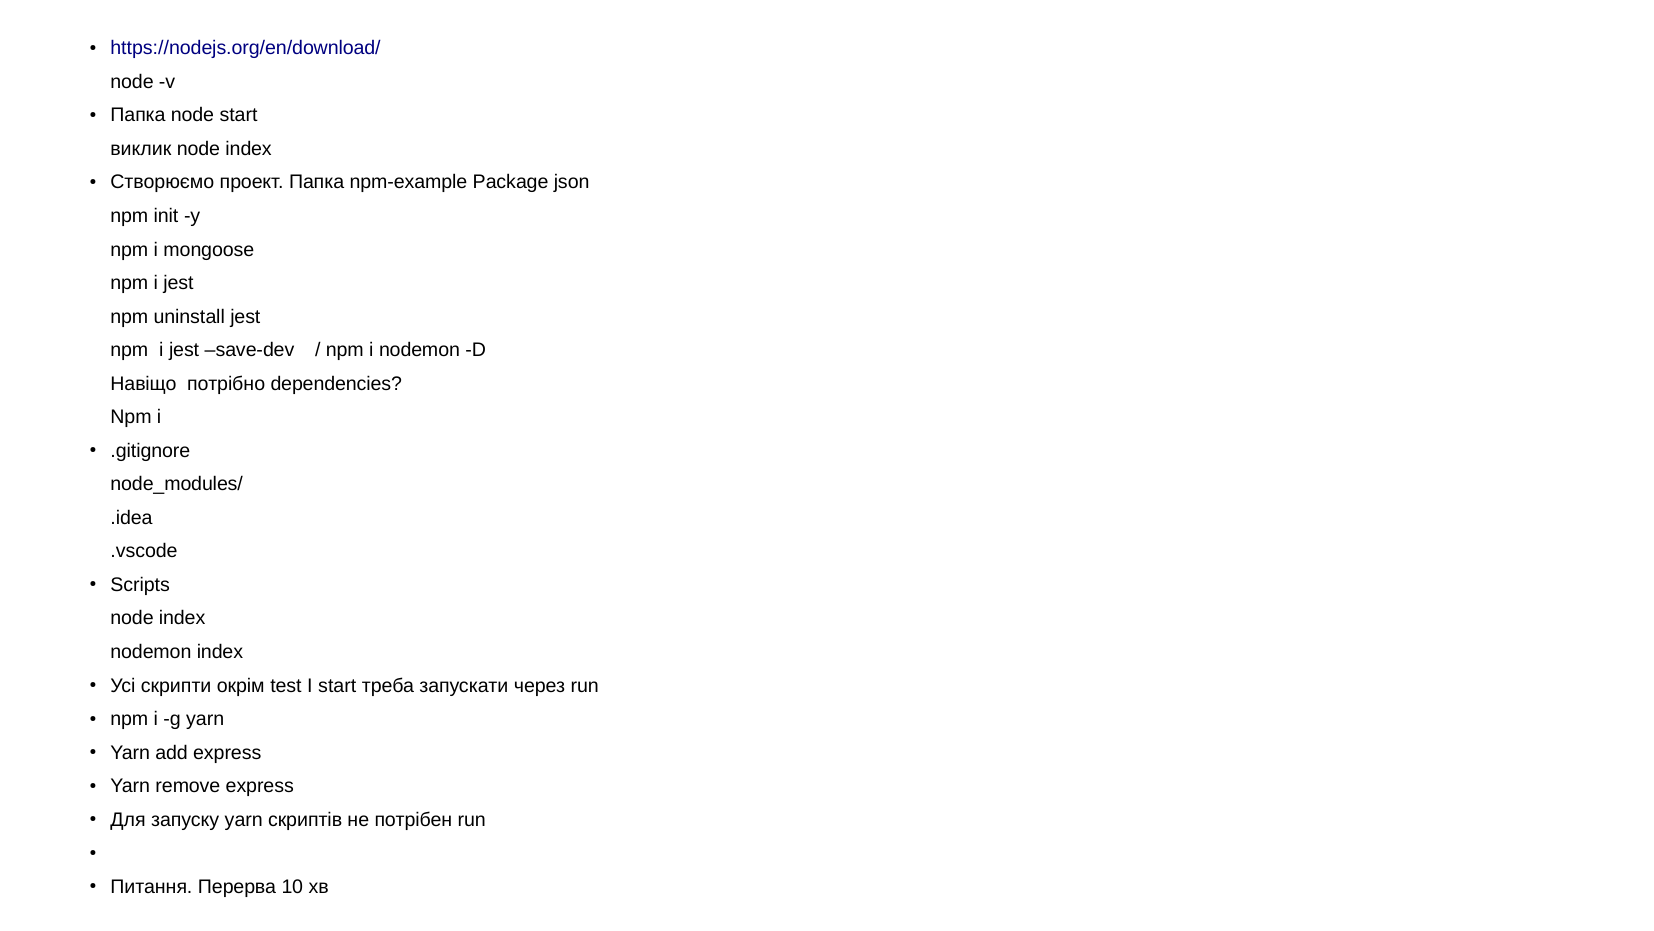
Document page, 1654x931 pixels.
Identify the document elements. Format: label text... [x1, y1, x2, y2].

list https://nodejs.org/en/download/ node -v Папка node start виклик node index Створюємо проект. Папка npm-example Package json npm init -y npm i mongoose npm i jest npm uninstall jest npm i jest –save-dev / npm i nodemon -D Навіщо потрібно dependencies? Npm i .gitignore node_modules/ .idea .vscode Scripts node index nodemon index Усі скрипти окрім test I start треба запускати через run npm i -g yarn Yarn add express Yarn remove express Для запуску yarn скриптів не потрібен run Питання. Перерва 10 хв [82, 37, 1571, 901]
